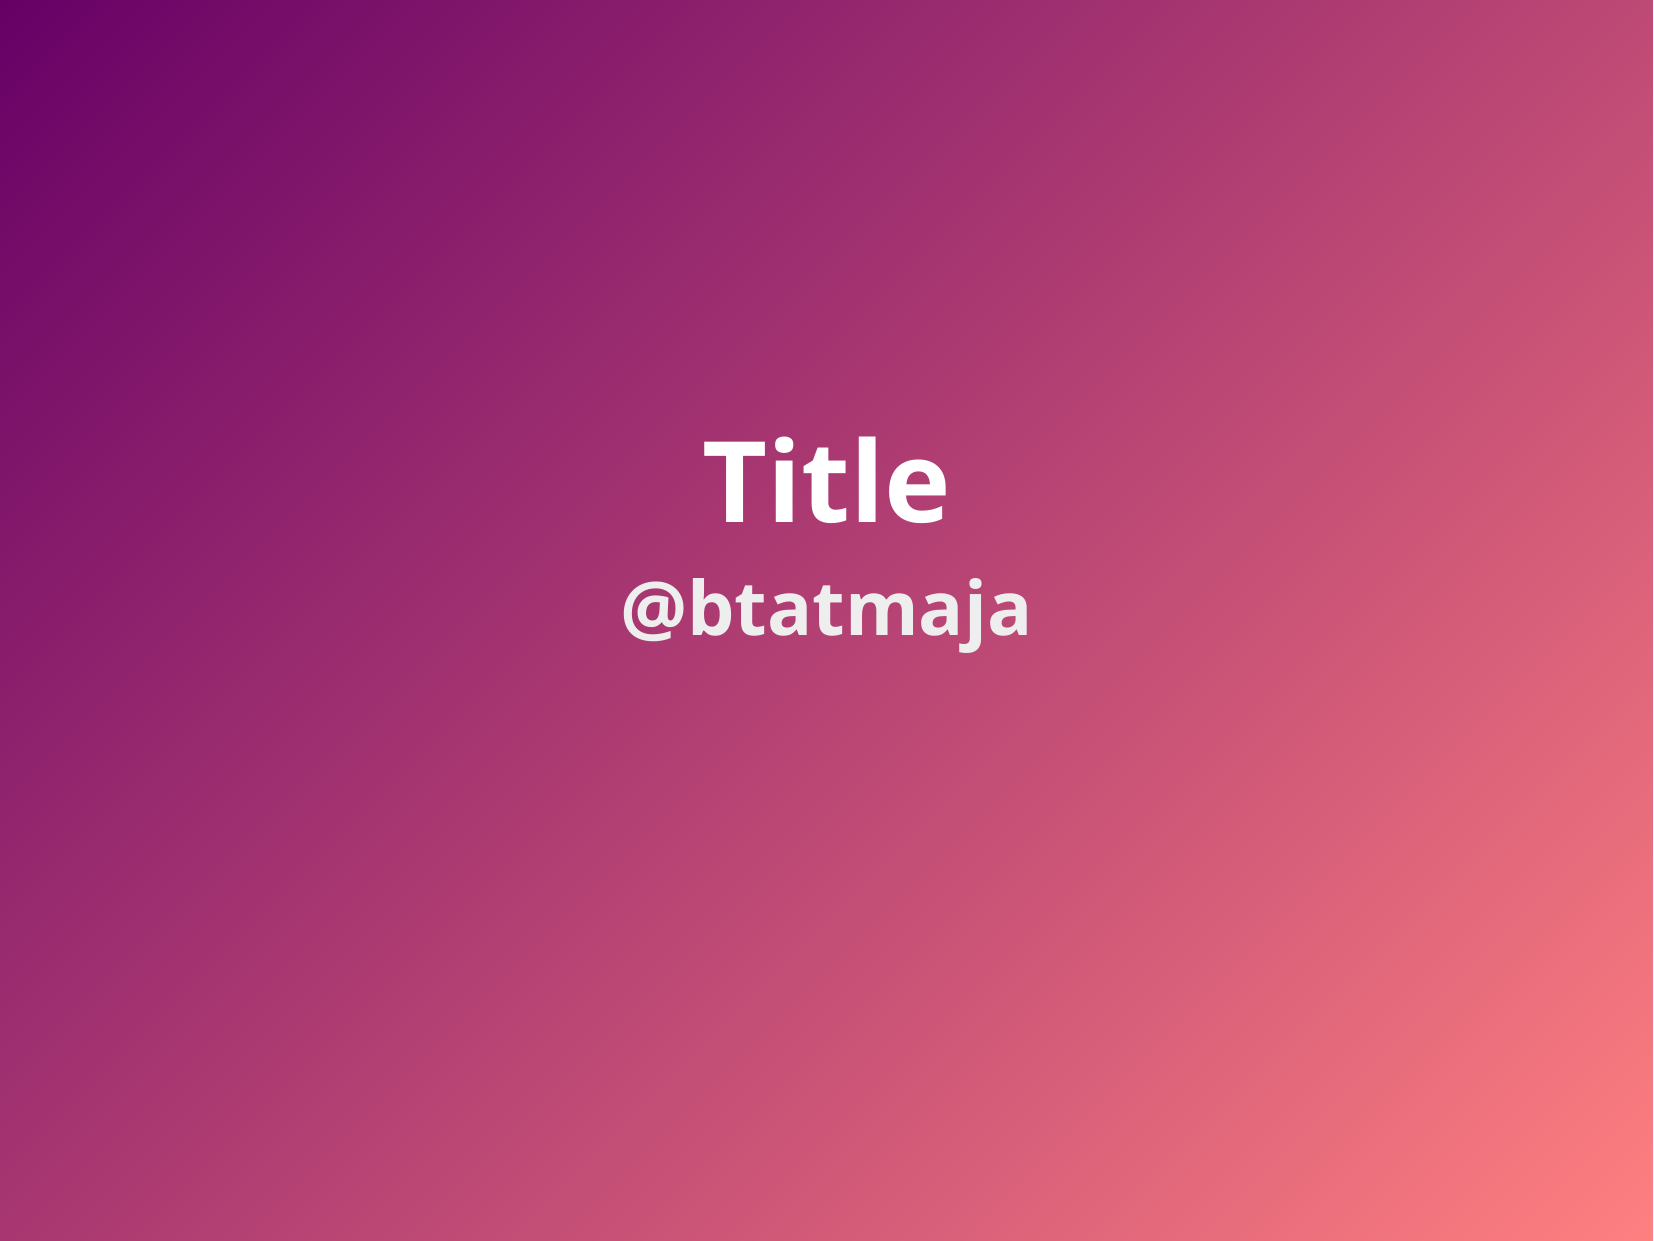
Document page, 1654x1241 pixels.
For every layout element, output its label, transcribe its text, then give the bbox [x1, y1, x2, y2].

subtitle Title @btatmaja [0, 49, 1653, 1010]
